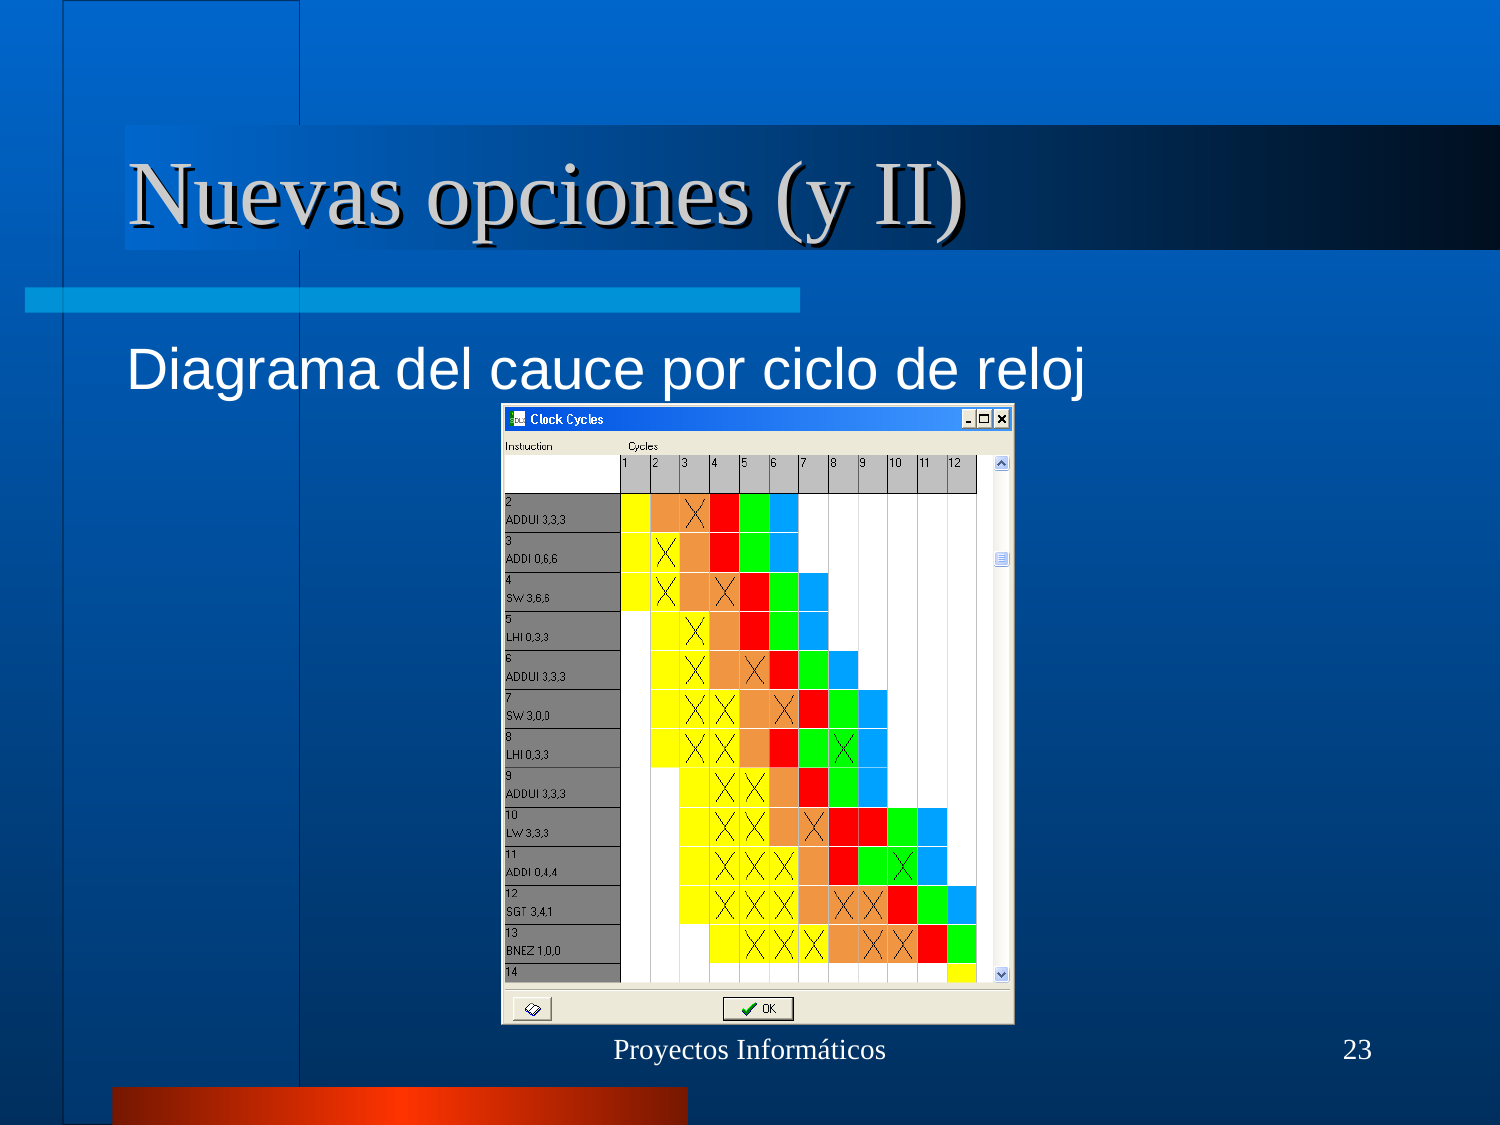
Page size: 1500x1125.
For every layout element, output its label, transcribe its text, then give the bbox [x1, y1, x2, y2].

picture [501, 403, 1015, 1025]
text_box Diagrama del cauce por ciclo de reloj [111, 323, 1235, 390]
title Nuevas opciones (y II) [112, 99, 1388, 288]
